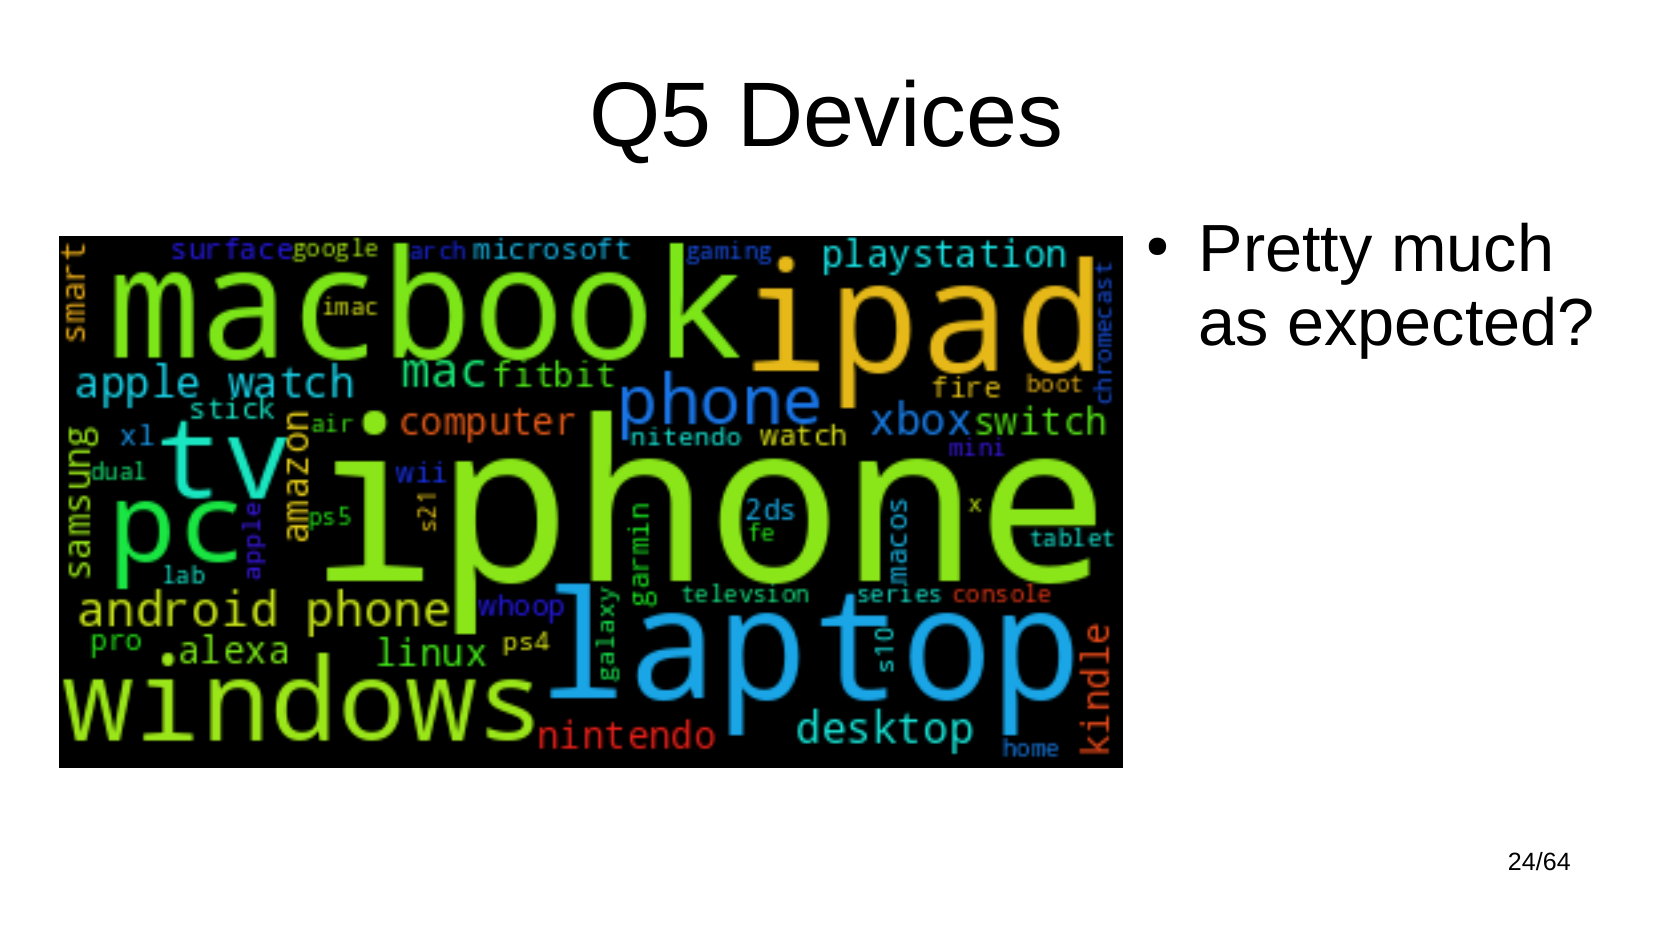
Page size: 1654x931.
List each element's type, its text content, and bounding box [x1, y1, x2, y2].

title Q5 Devices [82, 37, 1571, 193]
list Pretty much as expected? [1127, 210, 1636, 751]
picture [59, 236, 1123, 768]
